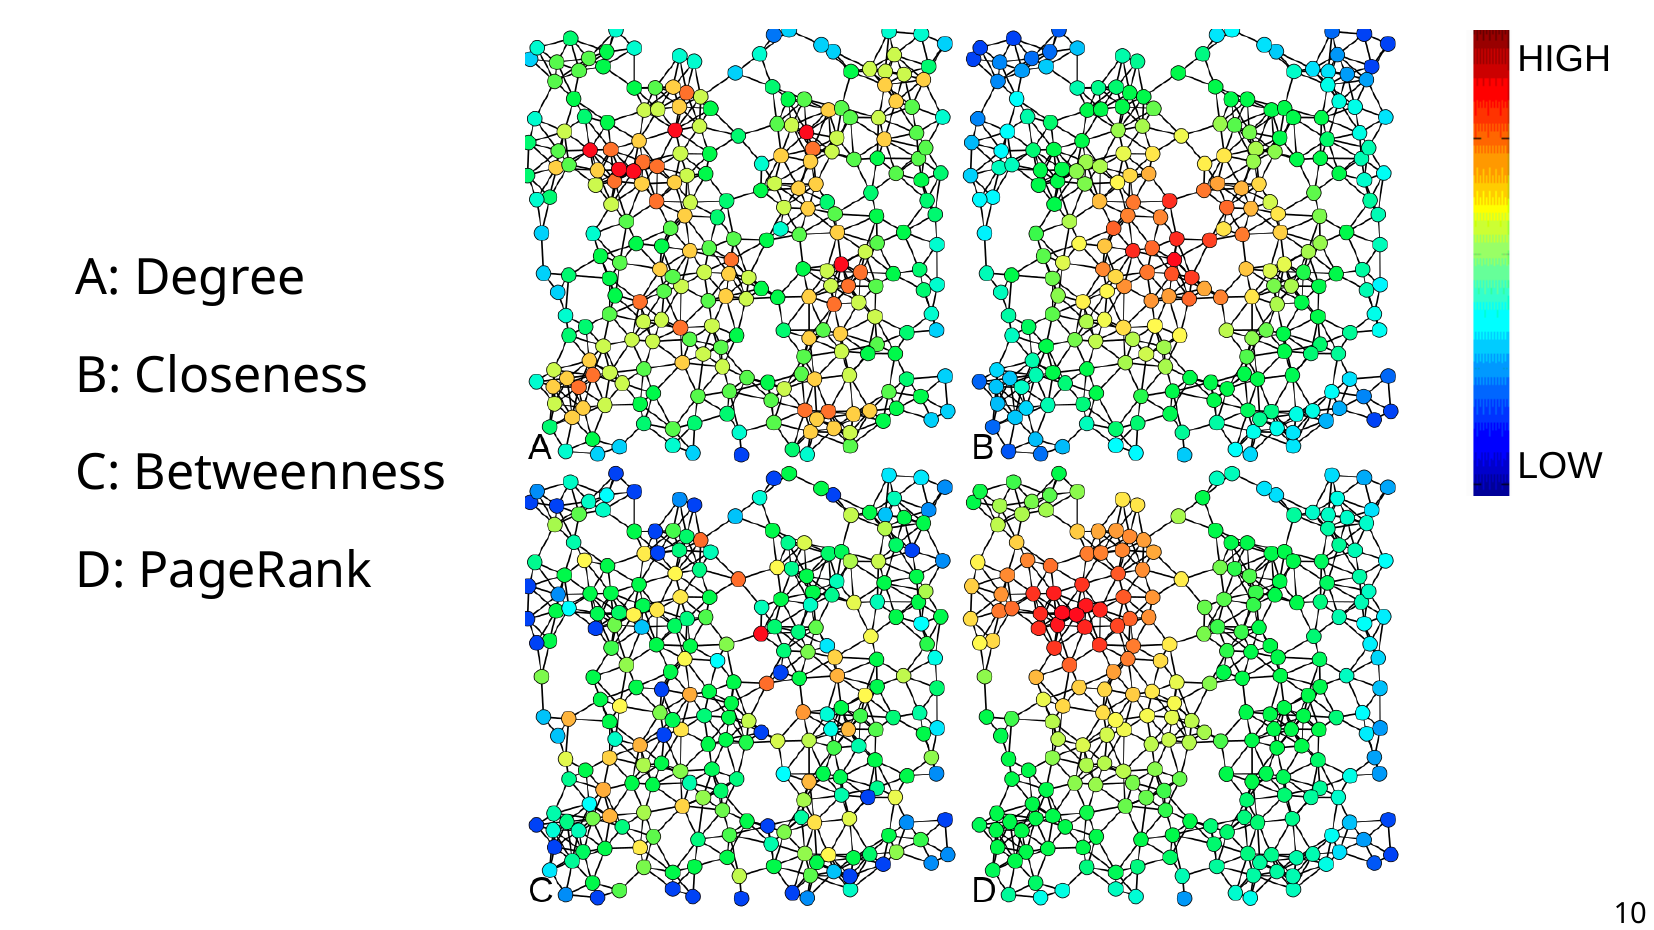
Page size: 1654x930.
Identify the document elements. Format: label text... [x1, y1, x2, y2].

picture [1466, 29, 1512, 496]
picture [525, 29, 1411, 908]
text_box LOW [1502, 437, 1618, 495]
text_box HIGH [1502, 29, 1627, 87]
list A: Degree B: Closeness C: Betweenness D: PageRank [75, 240, 481, 616]
